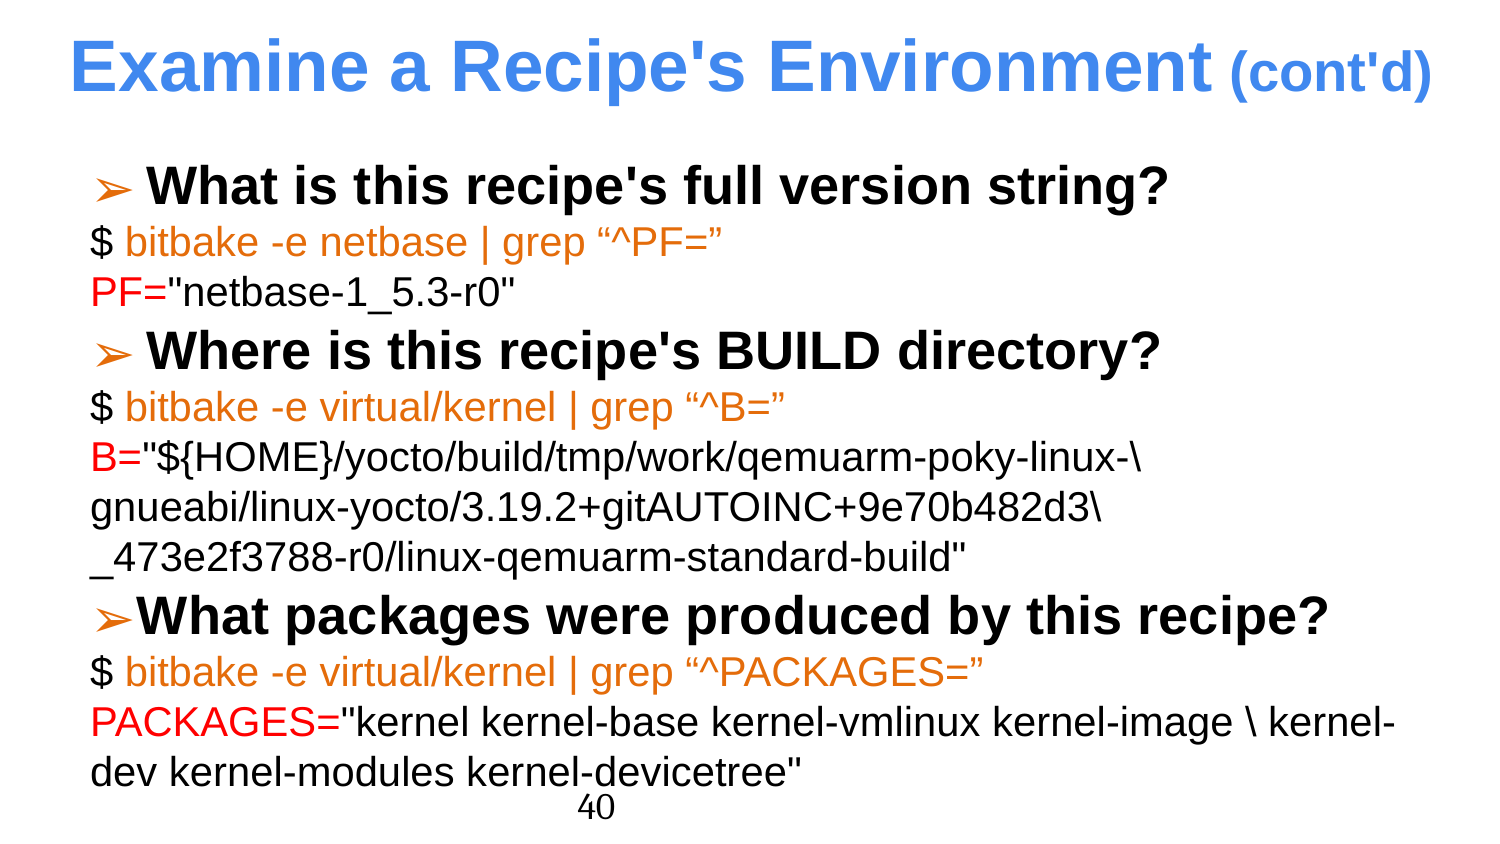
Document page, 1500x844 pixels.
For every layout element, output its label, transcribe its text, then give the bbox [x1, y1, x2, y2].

text_box <number> [475, 782, 631, 827]
text_box What is this recipe's full version string? $ bitbake -e netbase | grep “^PF=” PF="netbase-1_5.3-r0" Where is this recipe's BUILD directory? $ bitbake -e virtual/kernel | grep “^B=” B="${HOME}/yocto/build/tmp/work/qemuarm-poky-linux-\ gnueabi/linux-yocto/3.19.2+gitAUTOINC+9e70b482d3\ _473e2f3788-r0/linux-qemuarm-standard-build" What packages were produced by this recipe? $ bitbake -e virtual/kernel | grep “^PACKAGES=” PACKAGES="kernel kernel-base kernel-vmlinux kernel-image \ kernel-dev kernel-modules kernel-devicetree" [75, 142, 1425, 754]
text_box Examine a Recipe's Environment (cont'd) [43, 10, 1460, 115]
